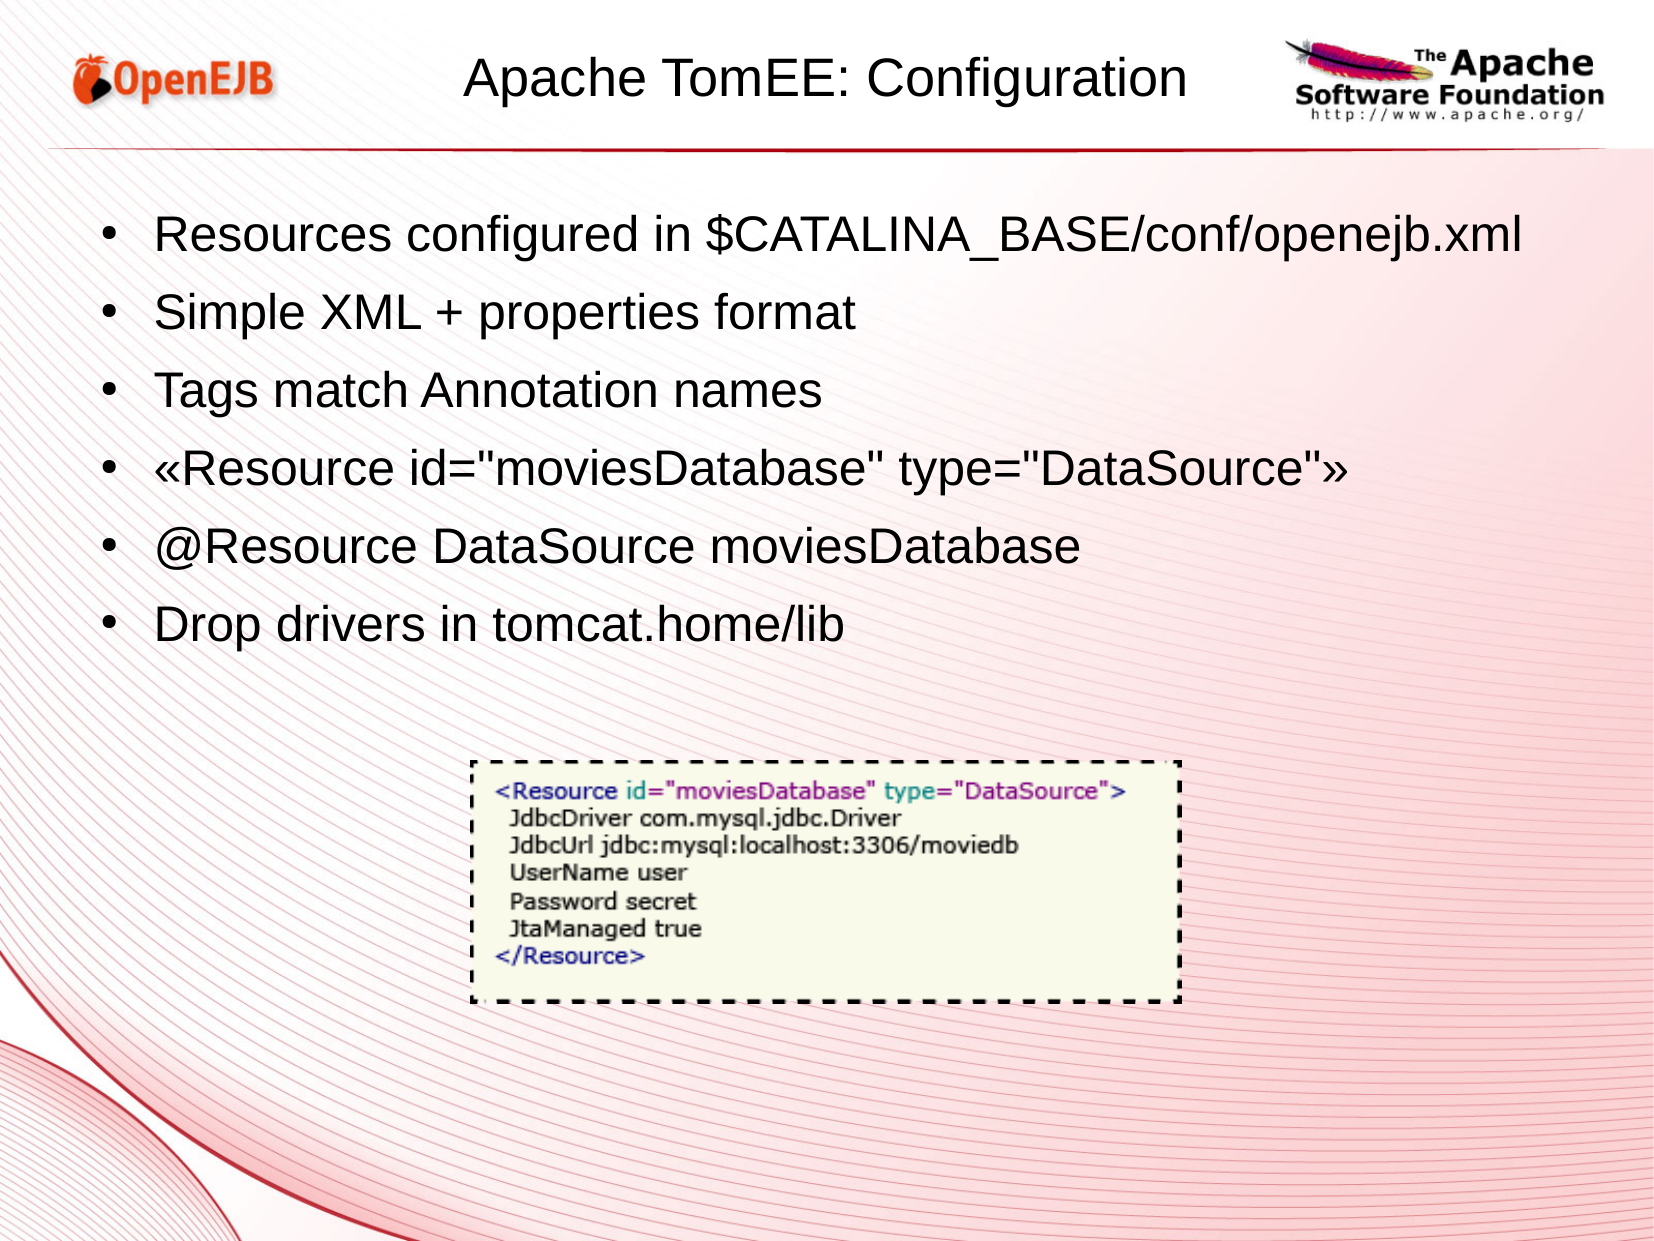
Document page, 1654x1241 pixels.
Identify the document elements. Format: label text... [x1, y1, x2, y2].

picture [0, 0, 1654, 1241]
title Apache TomEE: Configuration [82, 8, 1571, 148]
list Resources configured in $CATALINA_BASE/conf/openejb.xml Simple XML + properties format Tags match Annotation names «Resource id="moviesDatabase" type="DataSource"» @Resource DataSource moviesDatabase Drop drivers in tomcat.home/lib [82, 206, 1571, 1094]
